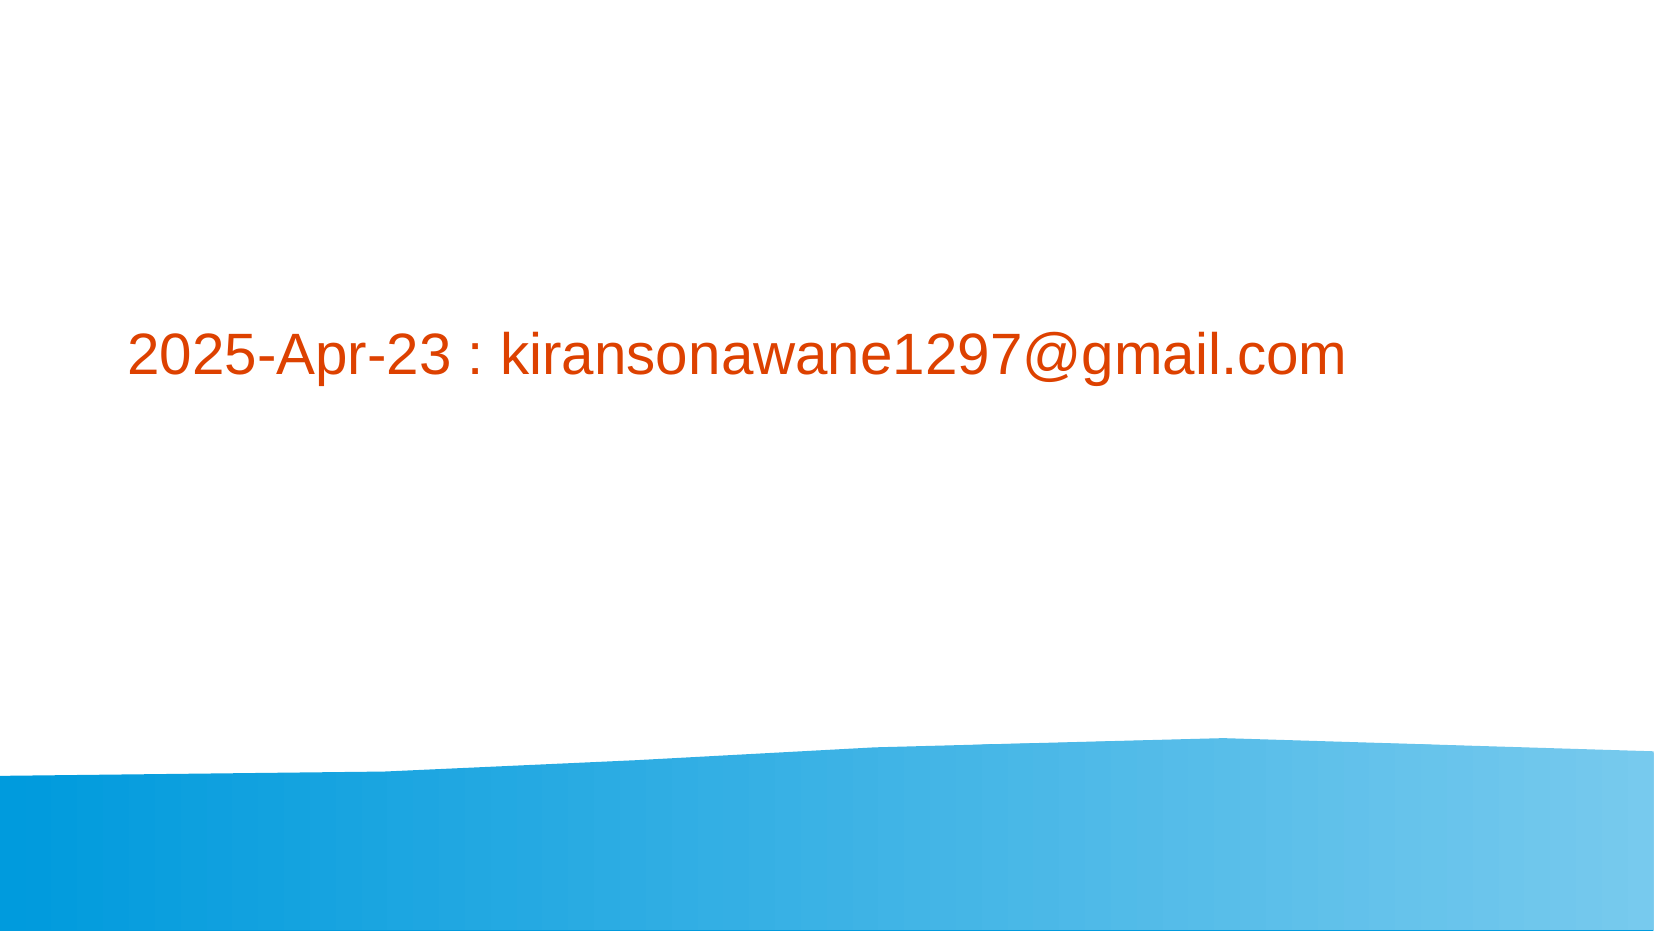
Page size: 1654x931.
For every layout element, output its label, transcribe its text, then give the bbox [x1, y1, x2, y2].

title 2025-Apr-23 : kiransonawane1297@gmail.com [0, 265, 1477, 443]
